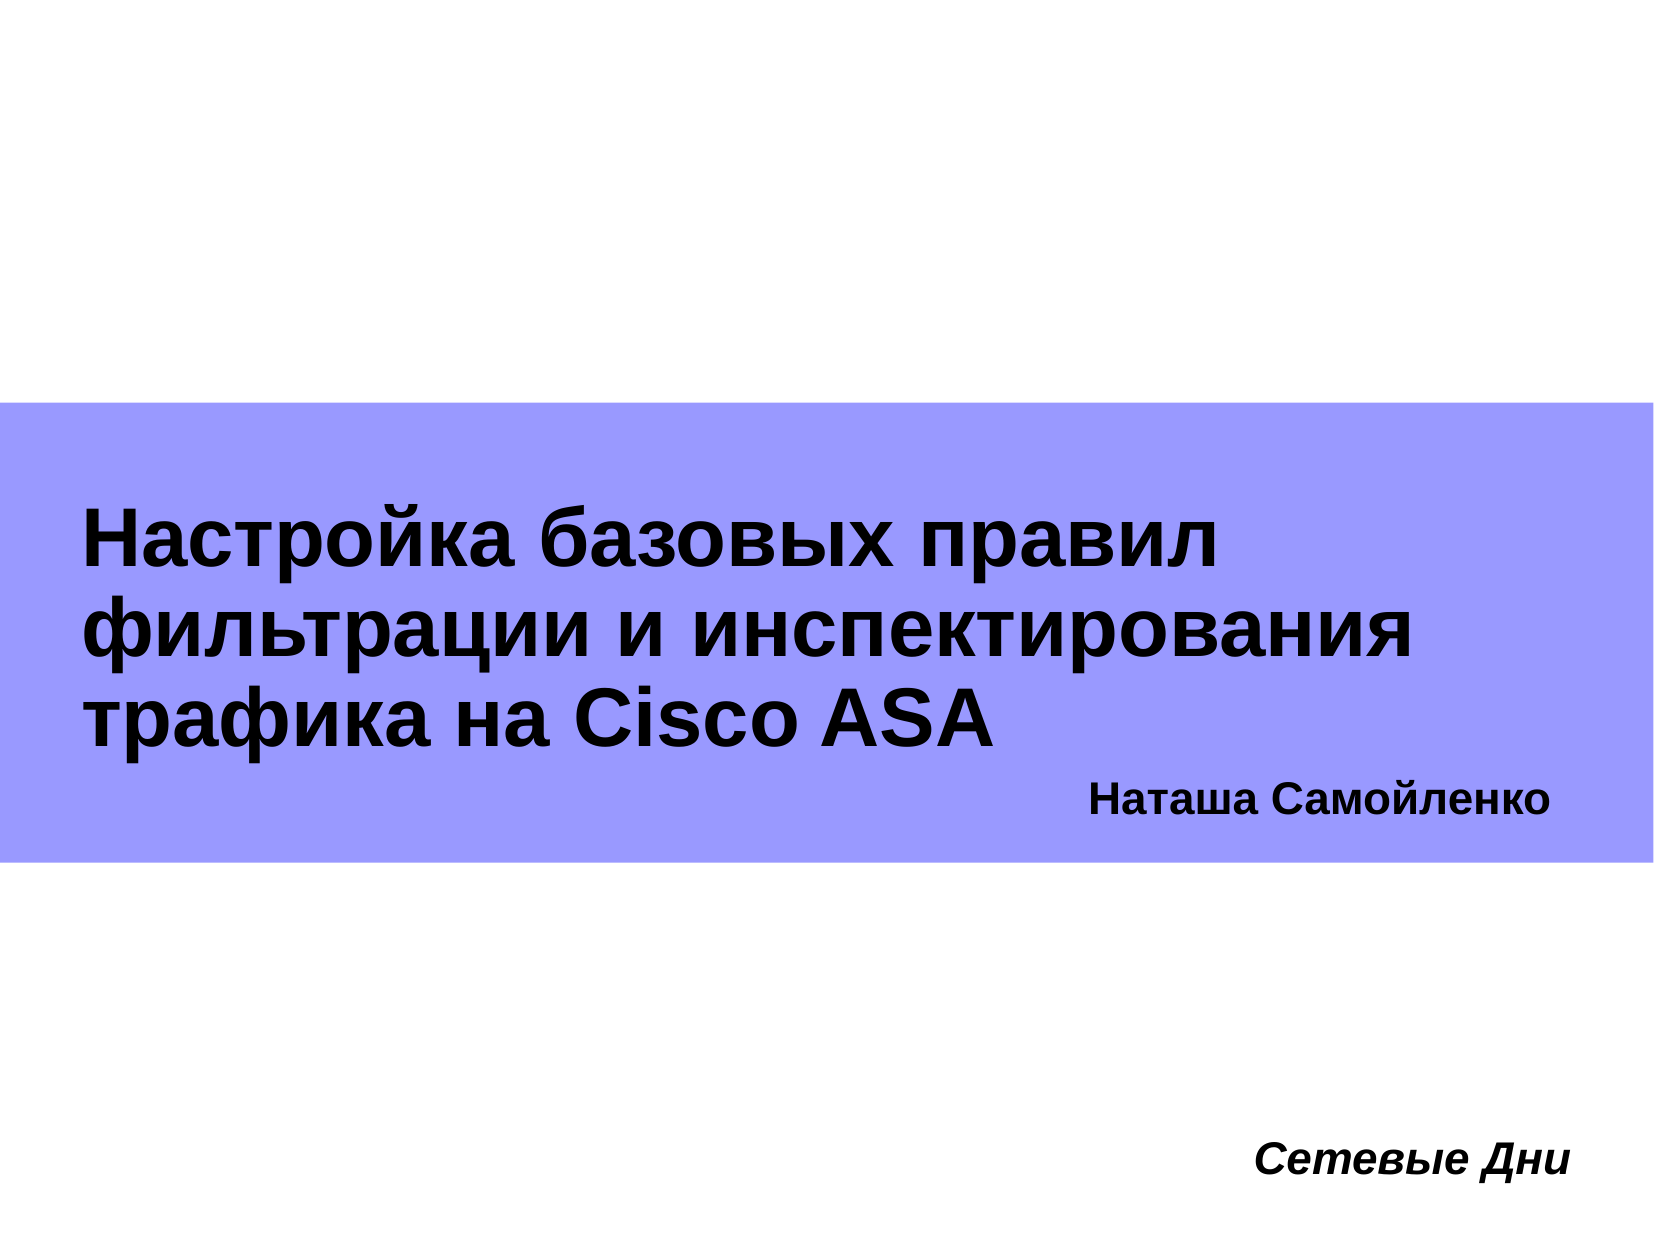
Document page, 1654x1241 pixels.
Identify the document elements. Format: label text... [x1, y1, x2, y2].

text_box Настройка базовых правил фильтрации и инспектирования трафика на Cisco ASA [67, 487, 1530, 745]
text_box Наташа Самойленко [1074, 768, 1654, 869]
text_box Сетевые Дни [1240, 1128, 1613, 1212]
